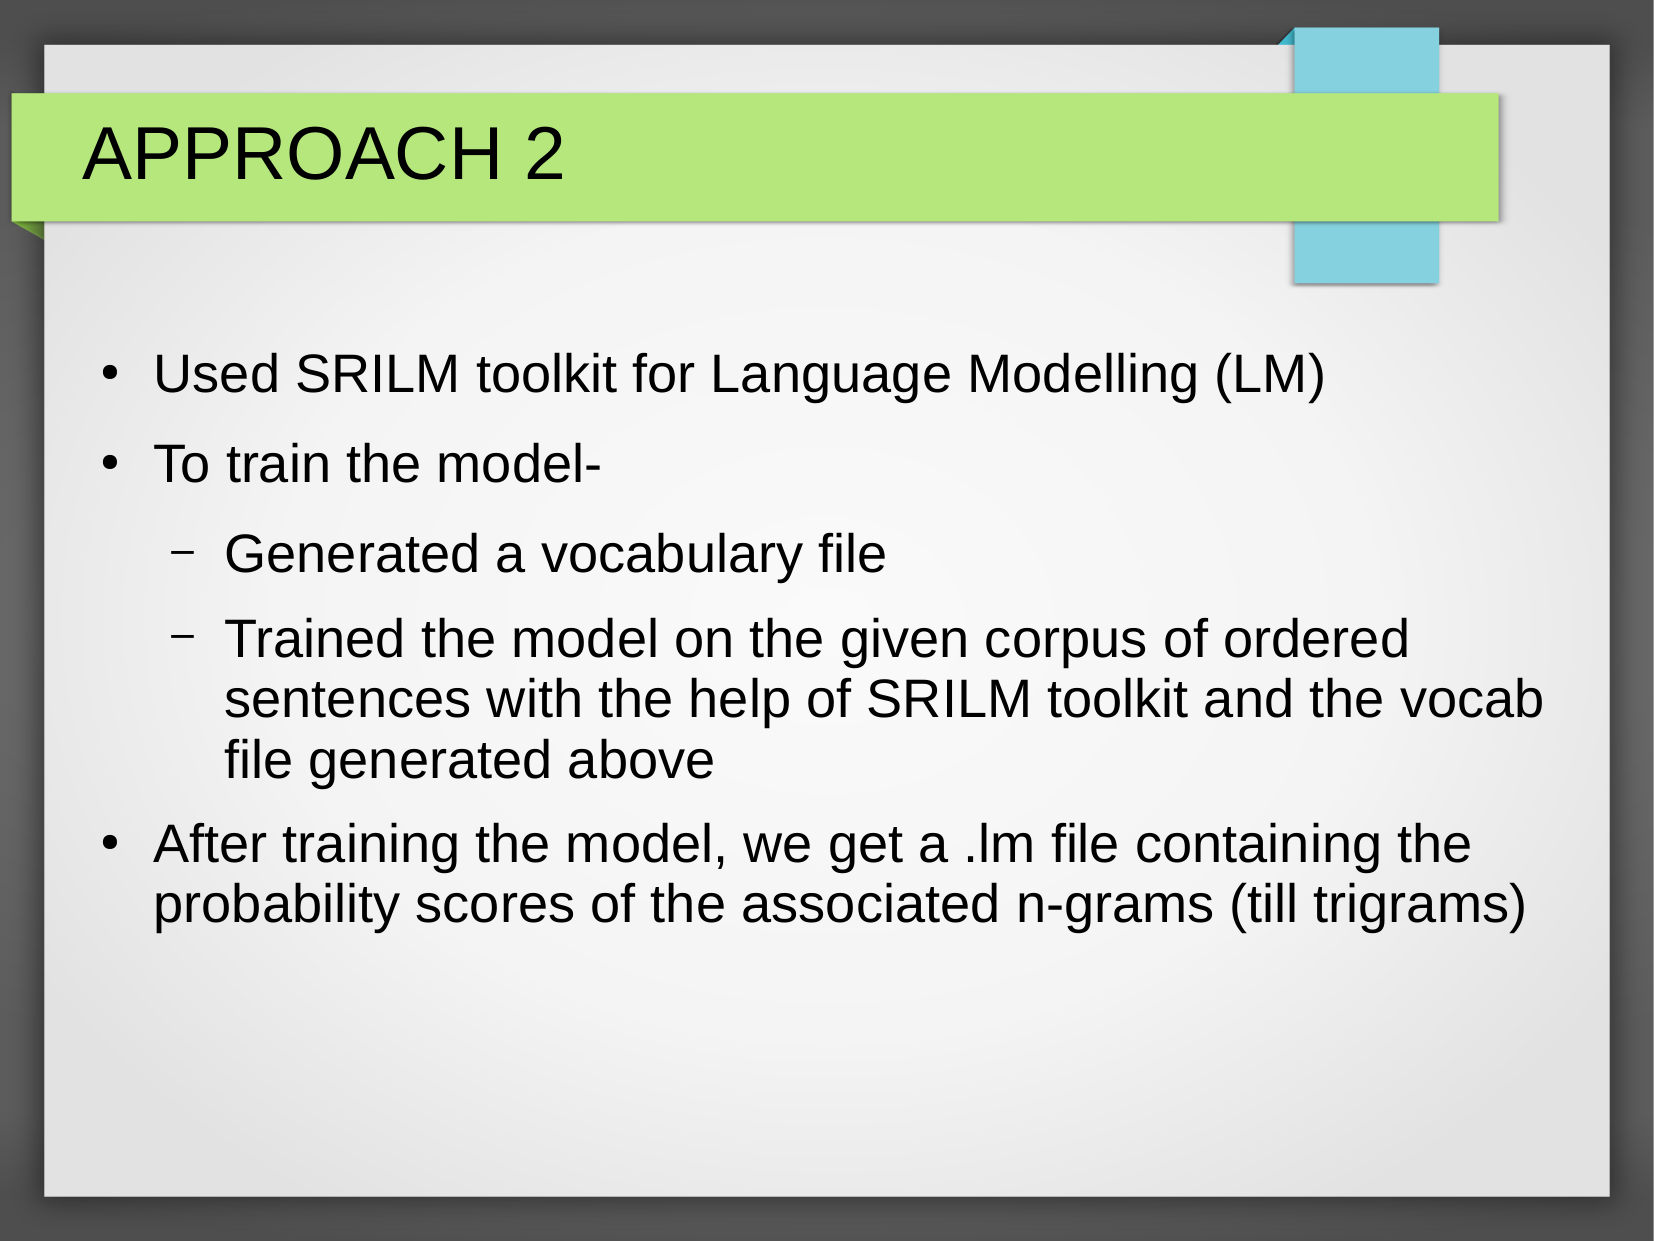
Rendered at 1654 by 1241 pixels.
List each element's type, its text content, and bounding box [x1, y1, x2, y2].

list Used SRILM toolkit for Language Modelling (LM) To train the model- Generated a vocabulary file Trained the model on the given corpus of ordered sentences with the help of SRILM toolkit and the vocab file generated above After training the model, we get a .lm file containing the probability scores of the associated n-grams (till trigrams) [82, 343, 1571, 1063]
title APPROACH 2 [82, 94, 1264, 213]
picture [0, 0, 1654, 1241]
